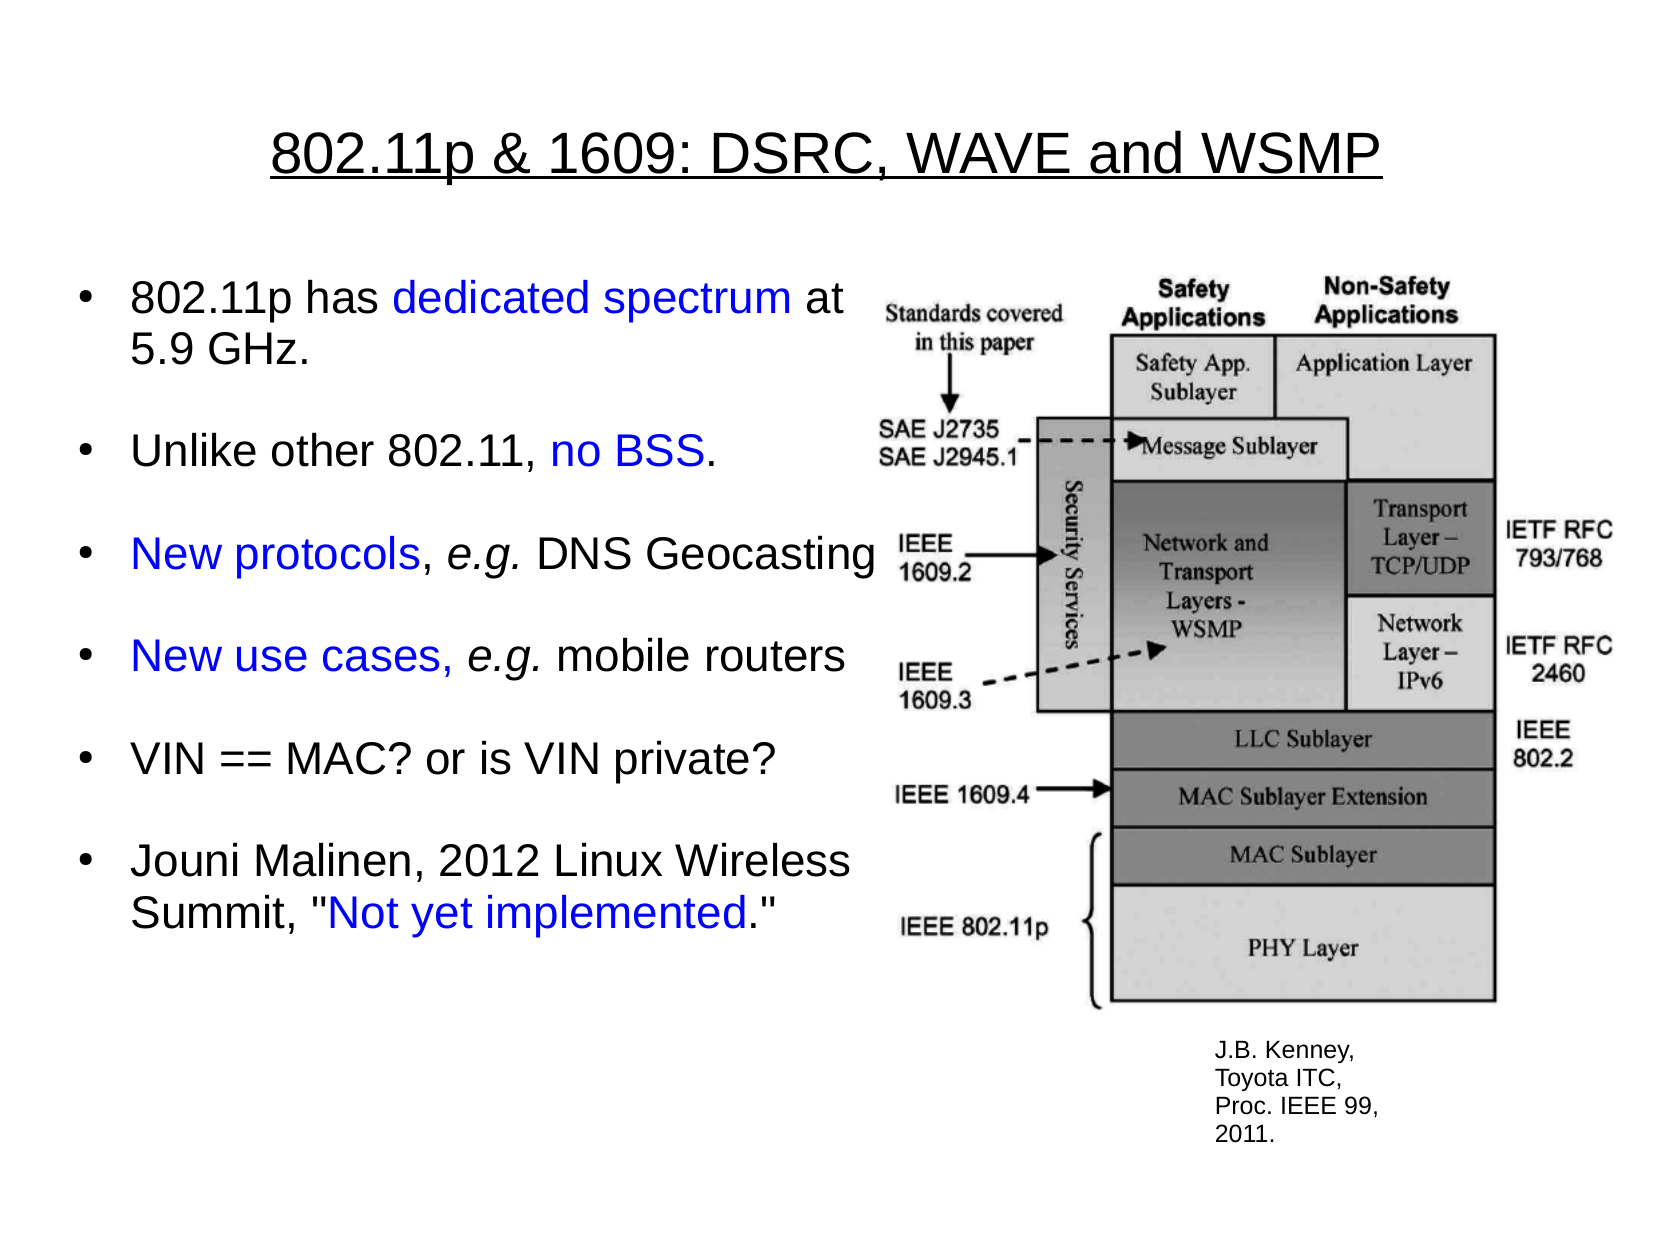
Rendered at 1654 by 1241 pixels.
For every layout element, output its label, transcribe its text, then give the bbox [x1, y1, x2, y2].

picture [876, 271, 1621, 1022]
list 802.11p has dedicated spectrum at 5.9 GHz. Unlike other 802.11, no BSS. New protocols, e.g. DNS Geocasting. New use cases, e.g. mobile routers VIN == MAC? or is VIN private? Jouni Malinen, 2012 Linux Wireless Summit, "Not yet implemented." [60, 271, 876, 1006]
title 802.11p & 1609: DSRC, WAVE and WSMP [82, 49, 1571, 257]
text_box J.B. Kenney, Toyota ITC, Proc. IEEE 99, 2011. [1200, 1028, 1395, 1156]
